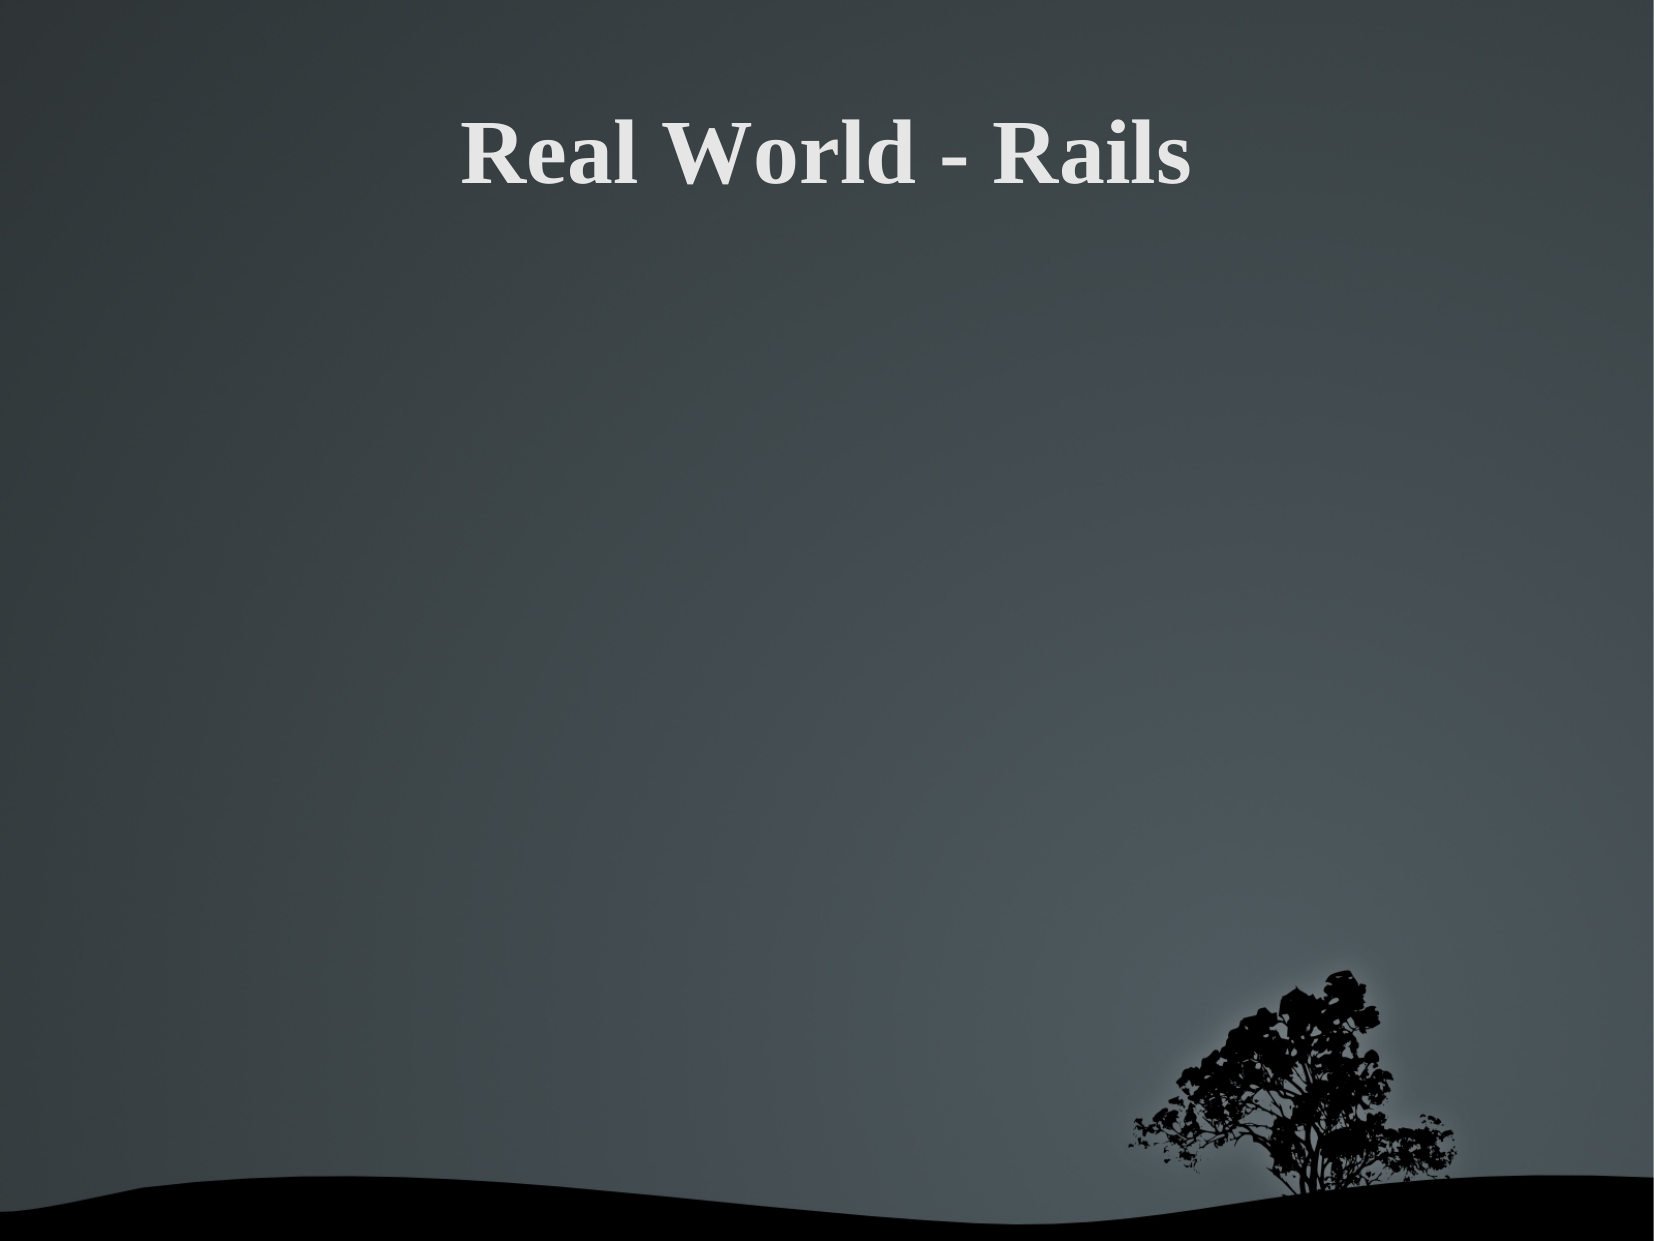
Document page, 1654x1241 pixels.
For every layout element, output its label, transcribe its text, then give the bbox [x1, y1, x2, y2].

picture [0, 0, 1654, 1241]
title Real World - Rails [82, 56, 1571, 250]
